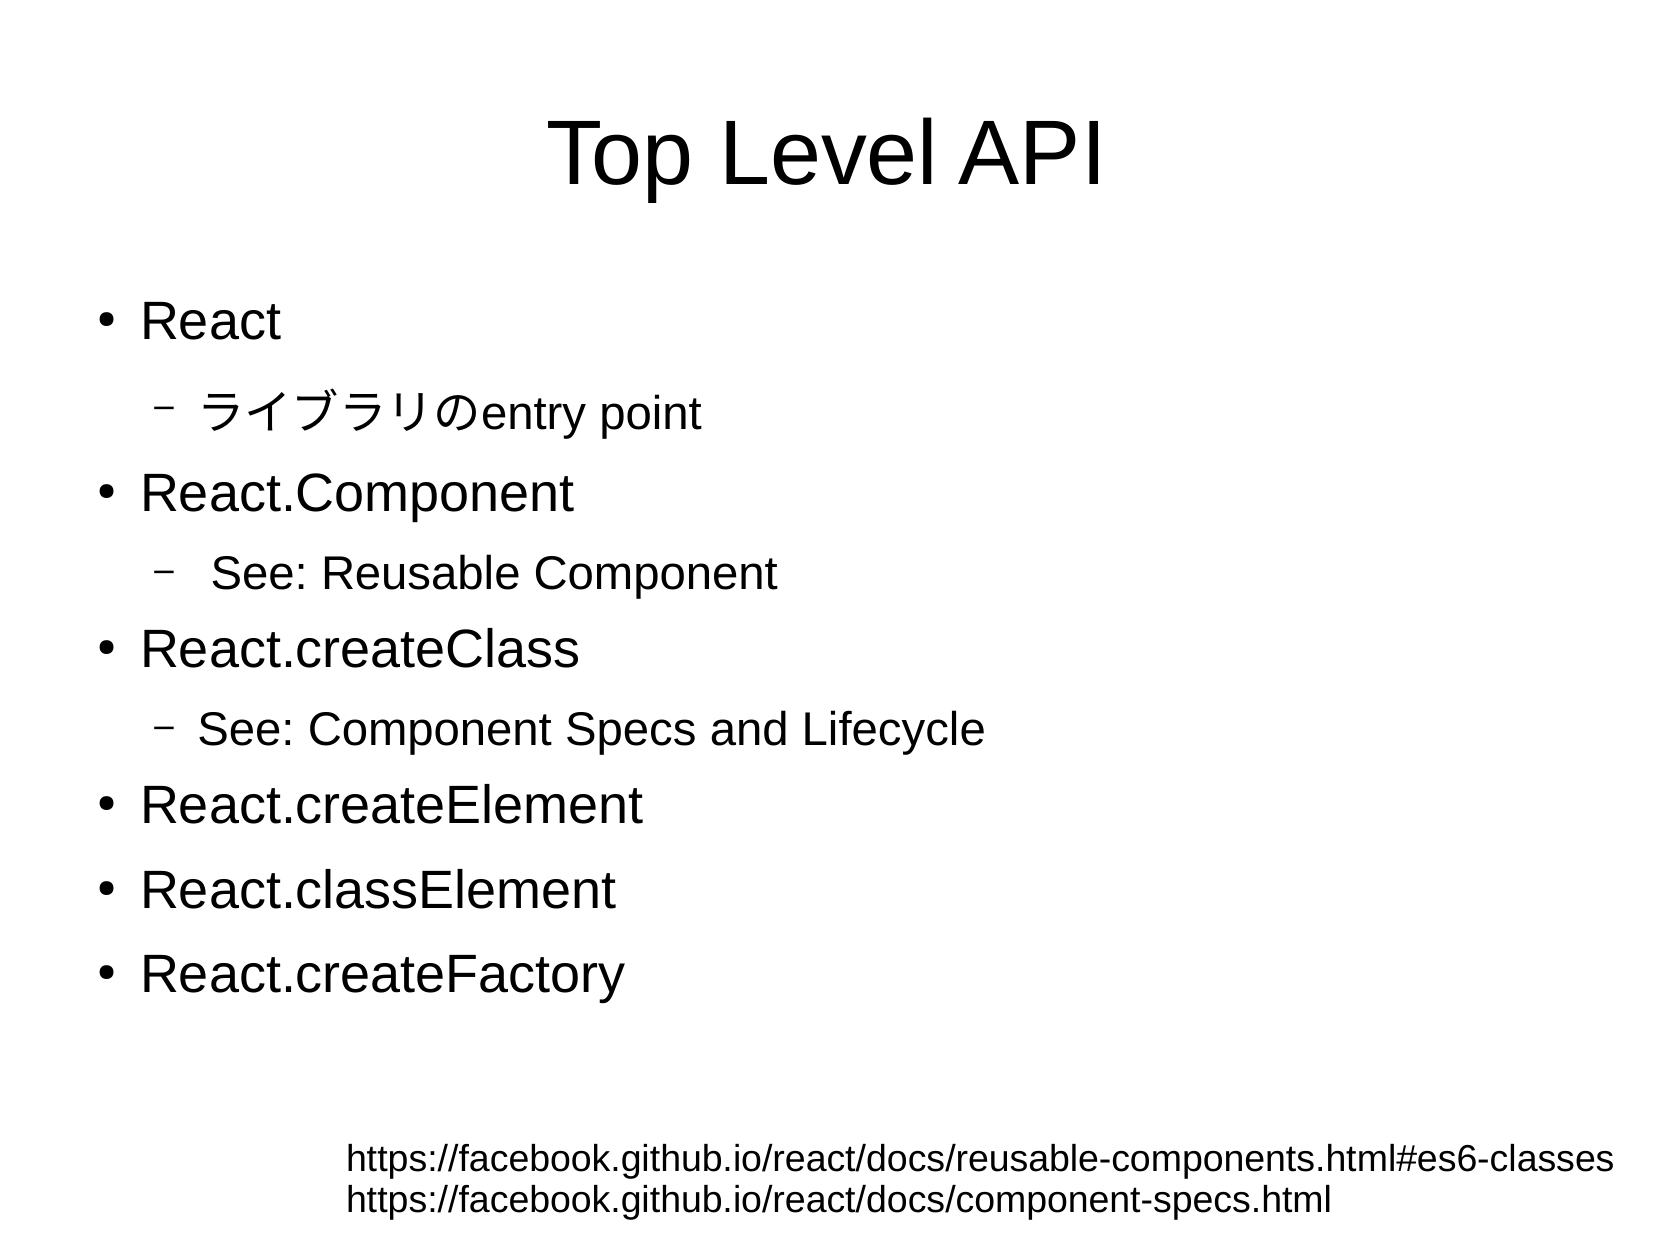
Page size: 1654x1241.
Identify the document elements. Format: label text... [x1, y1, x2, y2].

title Top Level API [82, 49, 1571, 257]
text_box https://facebook.github.io/react/docs/reusable-components.html#es6-classes https://facebook.github.io/react/docs/component-specs.html [331, 1129, 1630, 1229]
list React ライブラリのentry point React.Component See: Reusable Component React.createClass See: Component Specs and Lifecycle React.createElement React.classElement React.createFactory [82, 290, 1571, 1010]
